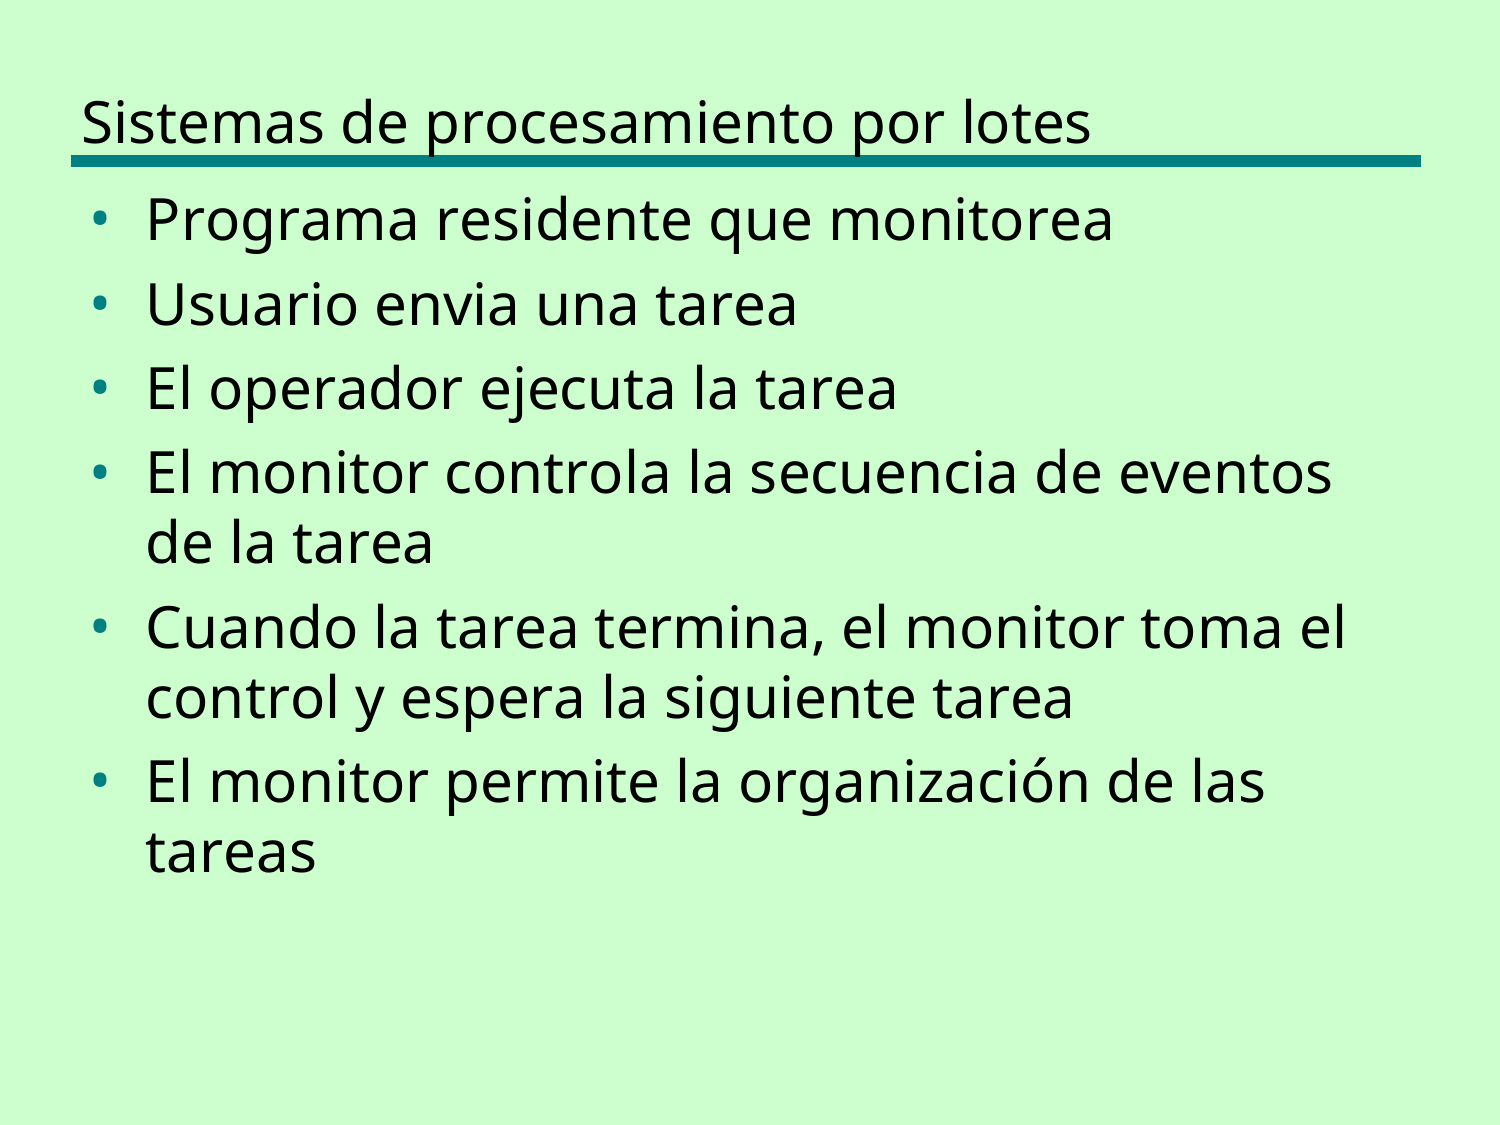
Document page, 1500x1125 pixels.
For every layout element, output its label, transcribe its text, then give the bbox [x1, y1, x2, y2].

title Sistemas de procesamiento por lotes [66, 24, 1413, 163]
list Programa residente que monitorea Usuario envia una tarea El operador ejecuta la tarea El monitor controla la secuencia de eventos de la tarea Cuando la tarea termina, el monitor toma el control y espera la siguiente tarea El monitor permite la organización de las tareas [74, 174, 1417, 1101]
